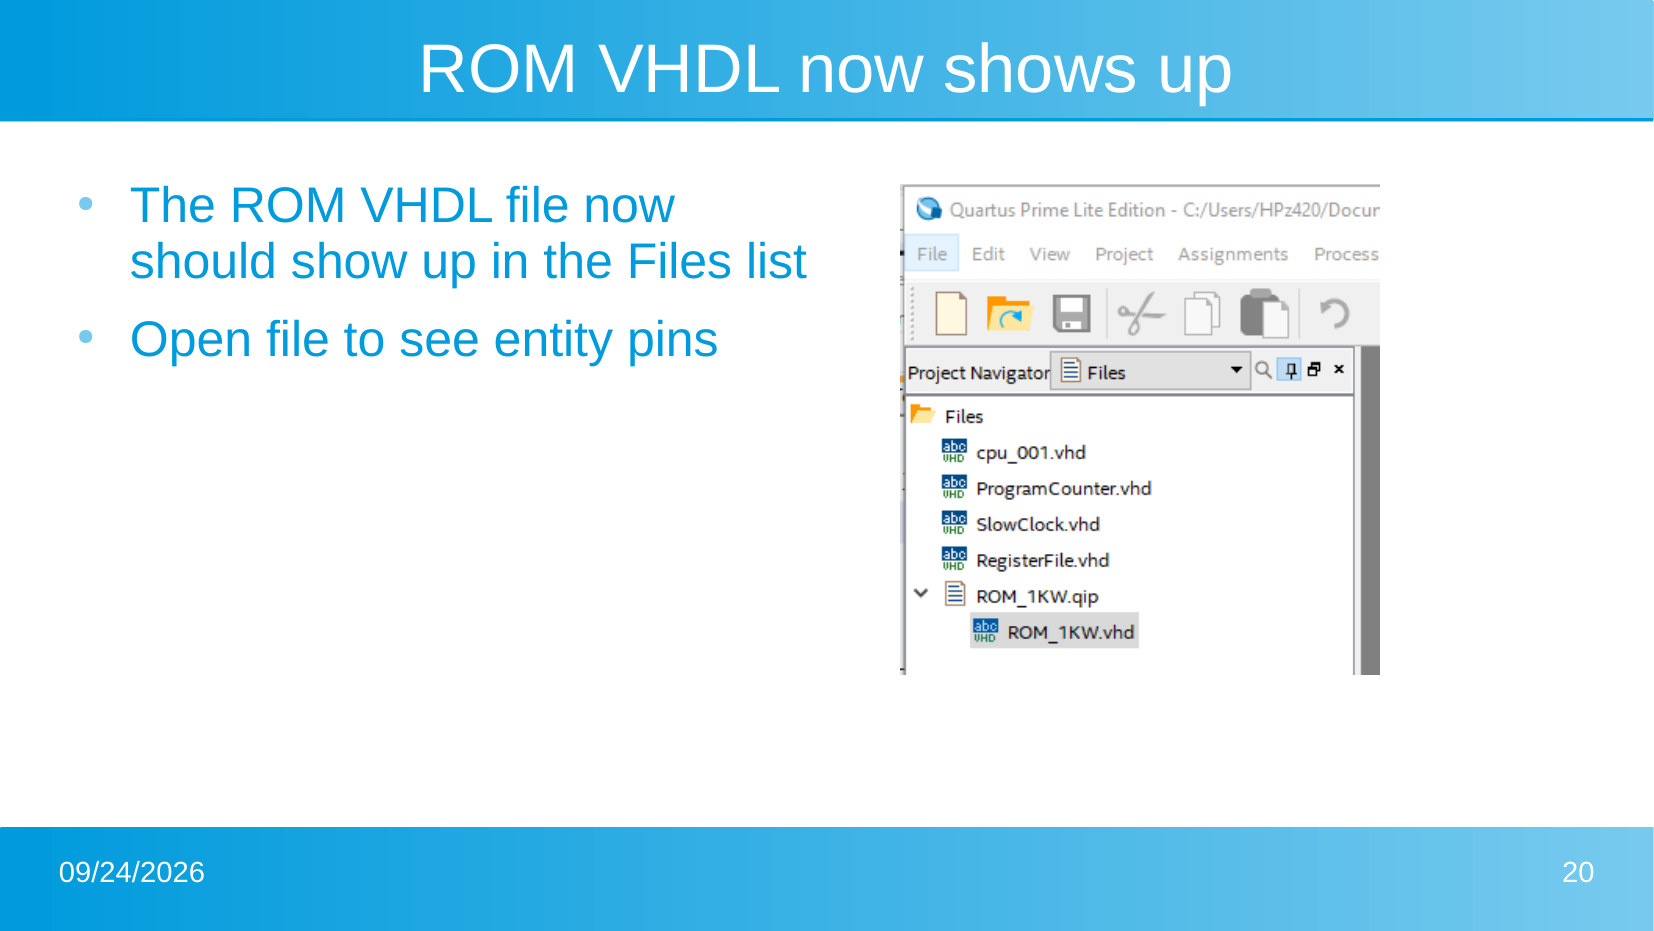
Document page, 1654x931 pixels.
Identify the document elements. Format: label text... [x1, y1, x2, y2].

title ROM VHDL now shows up [59, 29, 1595, 108]
picture [900, 184, 1380, 676]
list The ROM VHDL file now should show up in the Files list Open file to see entity pins [59, 177, 826, 768]
